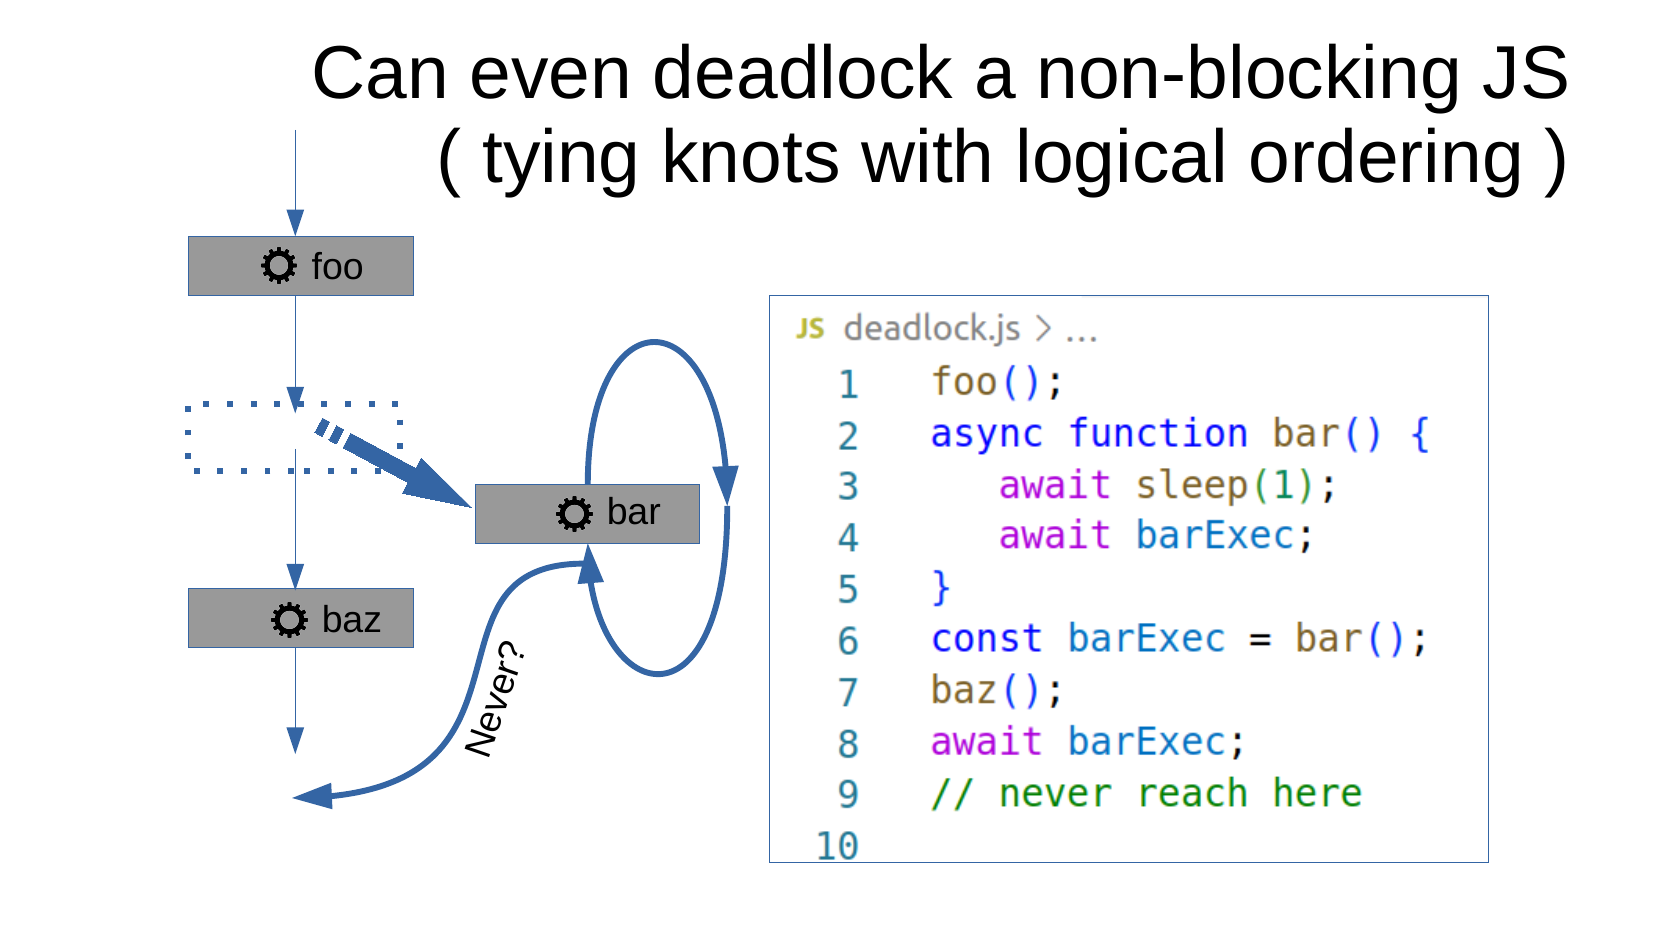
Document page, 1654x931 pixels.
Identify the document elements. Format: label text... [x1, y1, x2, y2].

title Can even deadlock a non-blocking JS ( tying knots with logical ordering ) [82, 30, 1571, 199]
text_box [188, 236, 414, 296]
text_box [188, 588, 414, 648]
text_box bar [592, 482, 709, 540]
picture [271, 602, 308, 638]
picture [769, 295, 1489, 863]
text_box [328, 425, 344, 444]
picture [261, 247, 296, 284]
picture [556, 496, 592, 532]
text_box [475, 484, 700, 544]
text_box baz [307, 590, 424, 648]
text_box Never? [444, 560, 567, 780]
text_box [343, 433, 472, 508]
text_box [314, 418, 330, 437]
text_box foo [296, 238, 414, 296]
